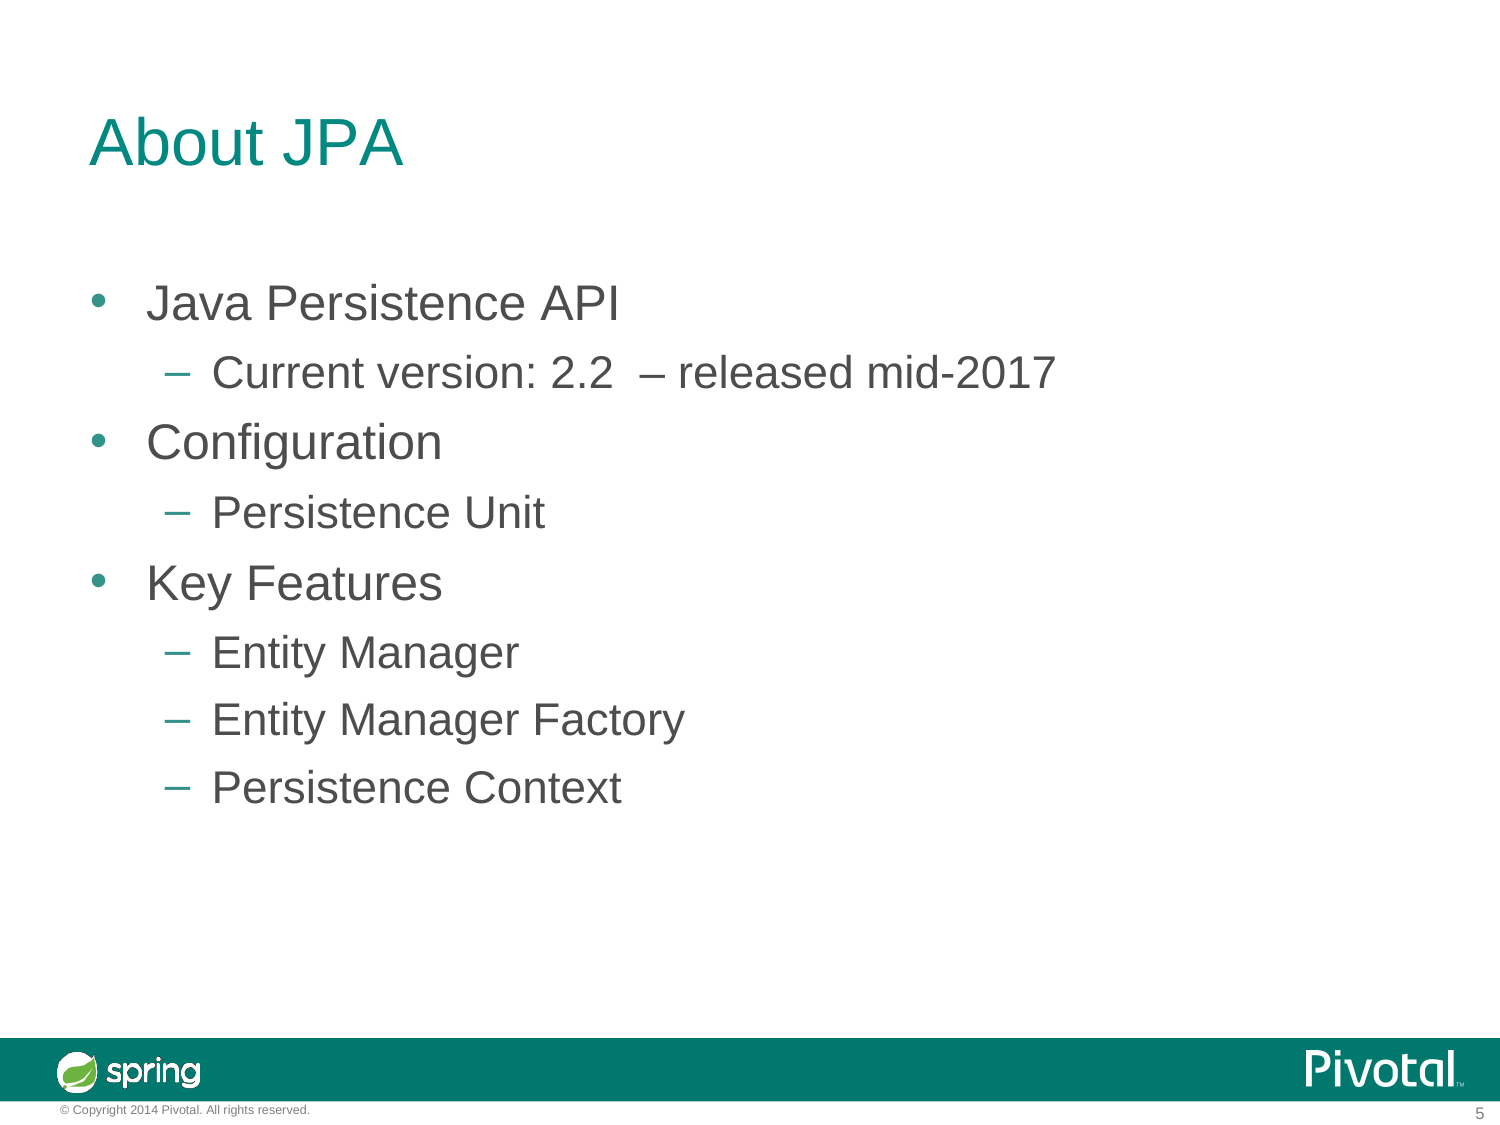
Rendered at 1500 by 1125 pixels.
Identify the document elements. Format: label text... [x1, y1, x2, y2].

picture [1306, 1050, 1464, 1087]
picture [32, 1041, 210, 1103]
title About JPA [75, 45, 1426, 233]
list Java Persistence API Current version: 2.2 – released mid-2017 Configuration Persistence Unit Key Features Entity Manager Entity Manager Factory Persistence Context [75, 262, 1426, 888]
